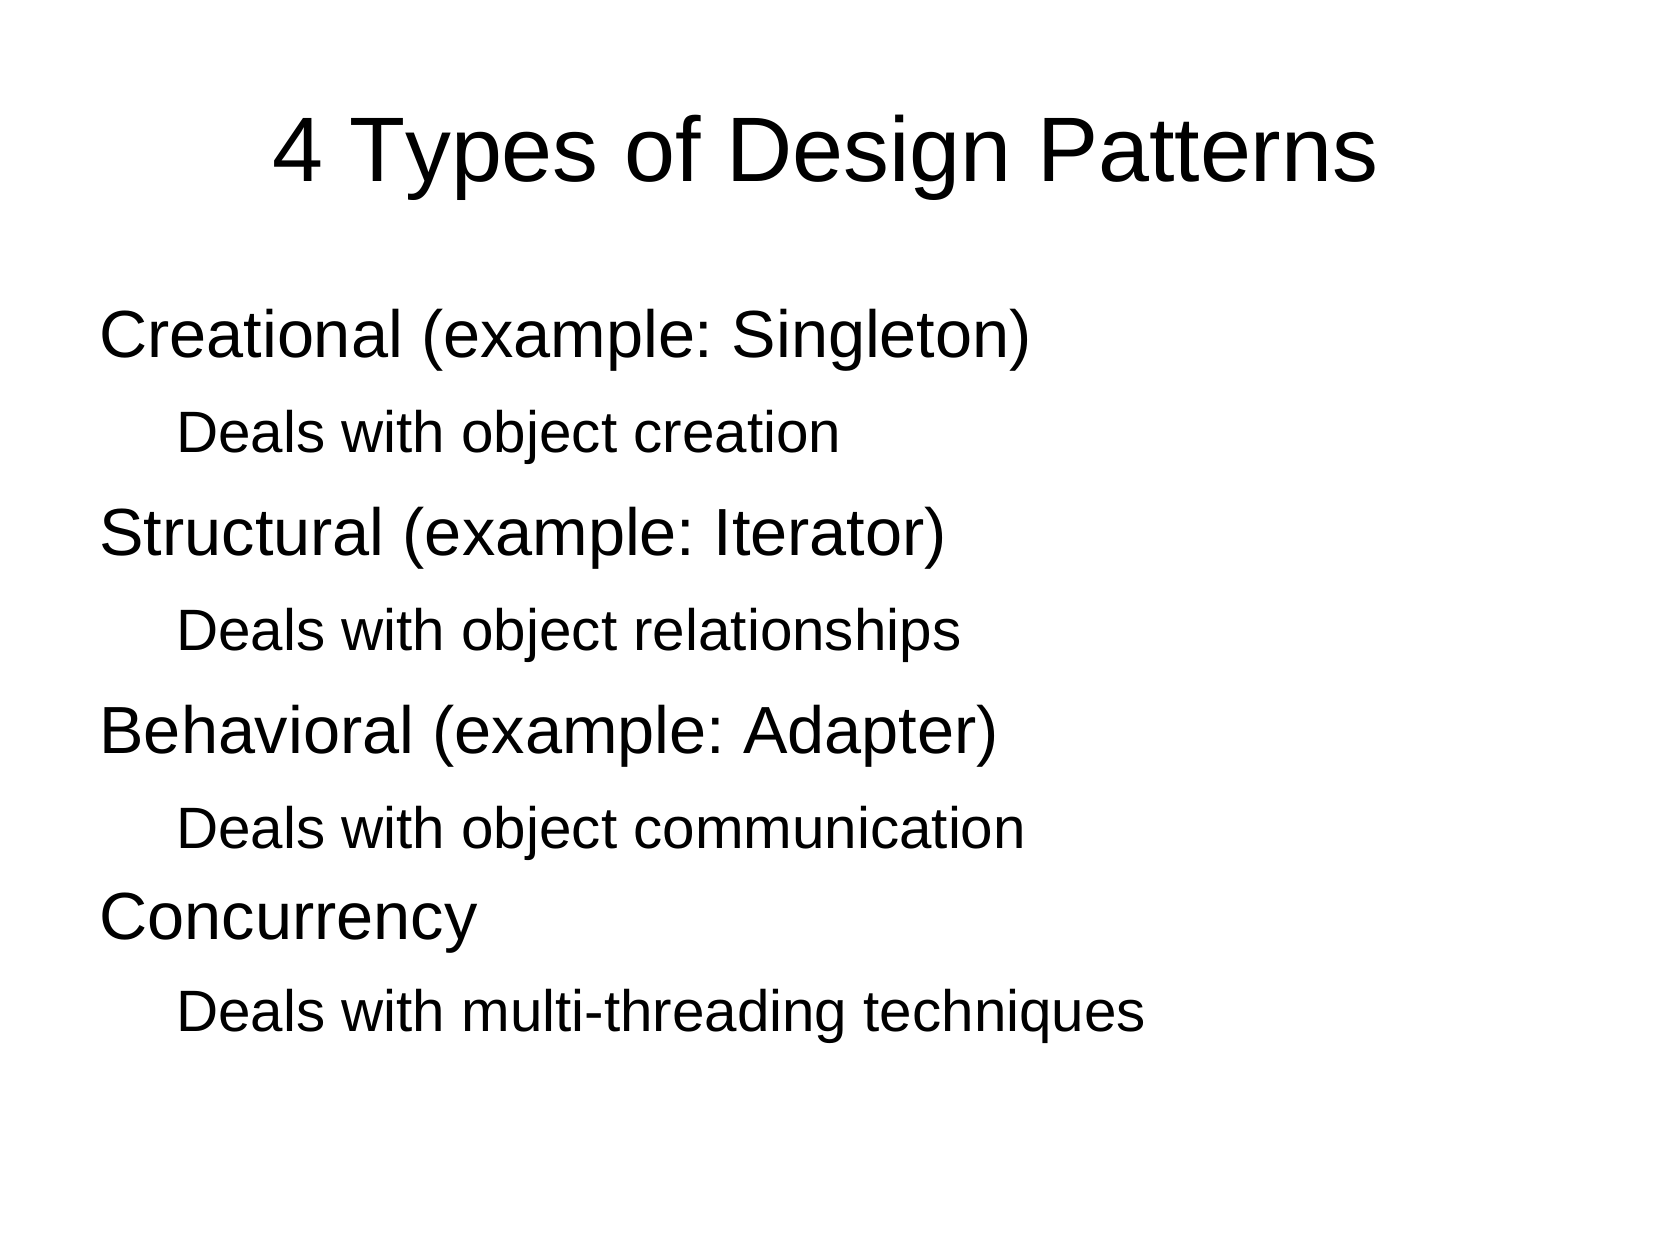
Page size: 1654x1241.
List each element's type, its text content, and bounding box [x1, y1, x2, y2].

list Creational (example: Singleton)‏ Deals with object creation Structural (example: Iterator)‏ Deals with object relationships Behavioral (example: Adapter)‏ Deals with object communication Concurrency Deals with multi-threading techniques [82, 290, 1571, 1094]
title 4 Types of Design Patterns [82, 56, 1571, 249]
